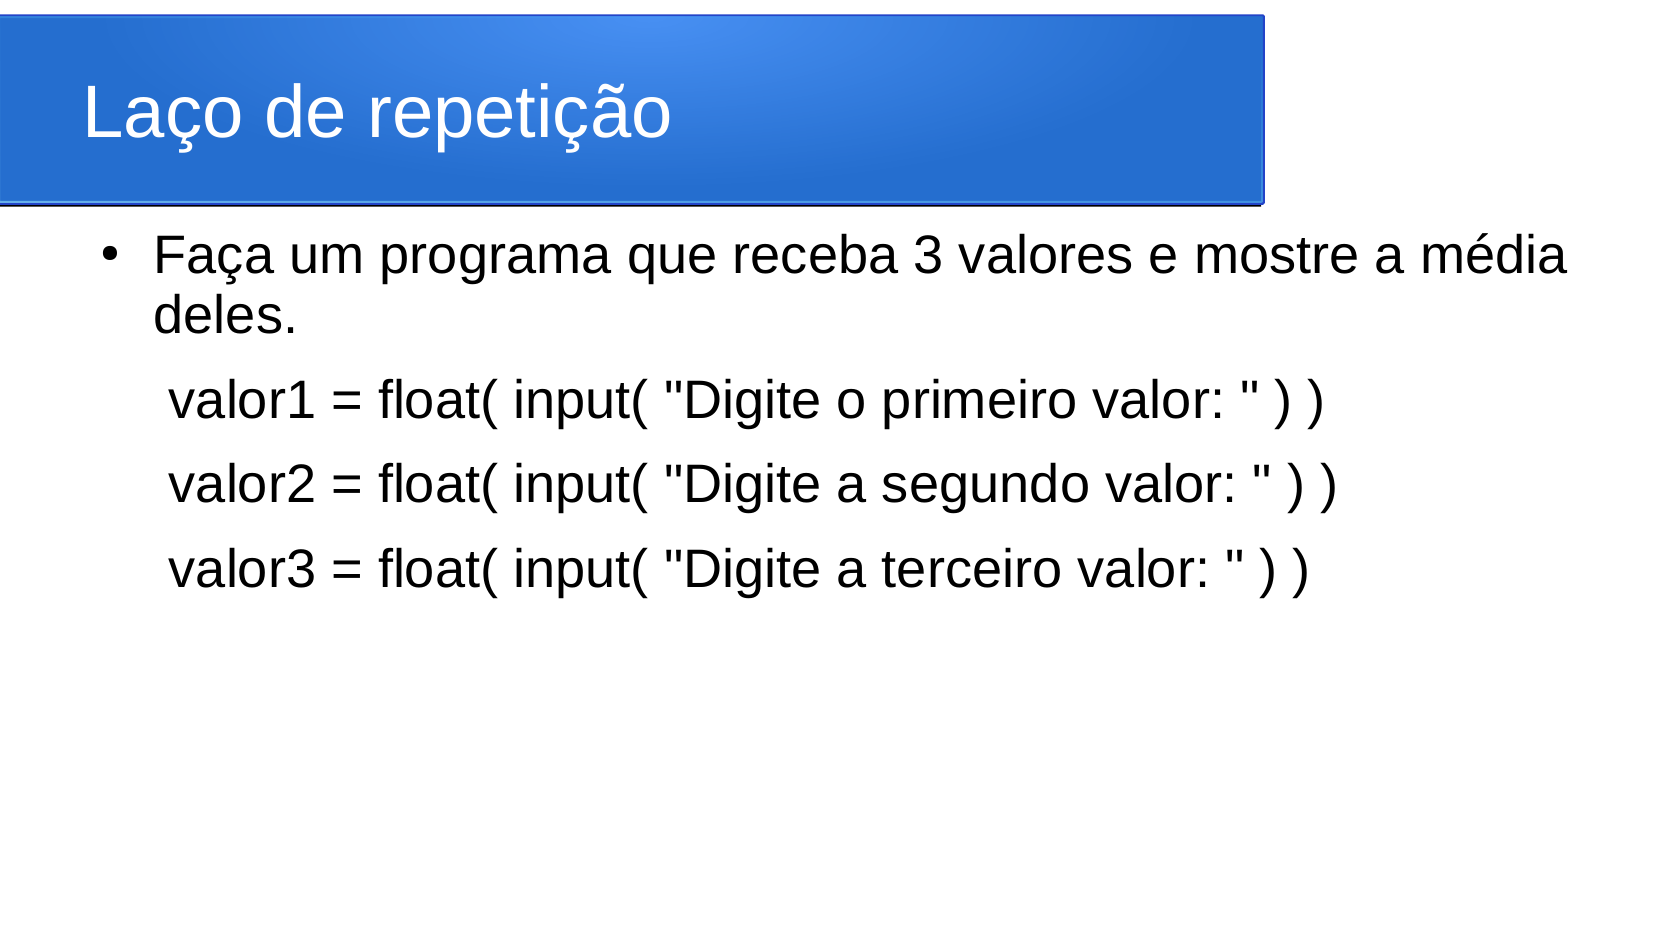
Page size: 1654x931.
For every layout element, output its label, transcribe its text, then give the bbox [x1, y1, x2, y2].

title Laço de repetição [82, 35, 1235, 189]
list Faça um programa que receba 3 valores e mostre a média deles. valor1 = float( input( "Digite o primeiro valor: " ) ) valor2 = float( input( "Digite a segundo valor: " ) ) valor3 = float( input( "Digite a terceiro valor: " ) ) [82, 224, 1571, 764]
